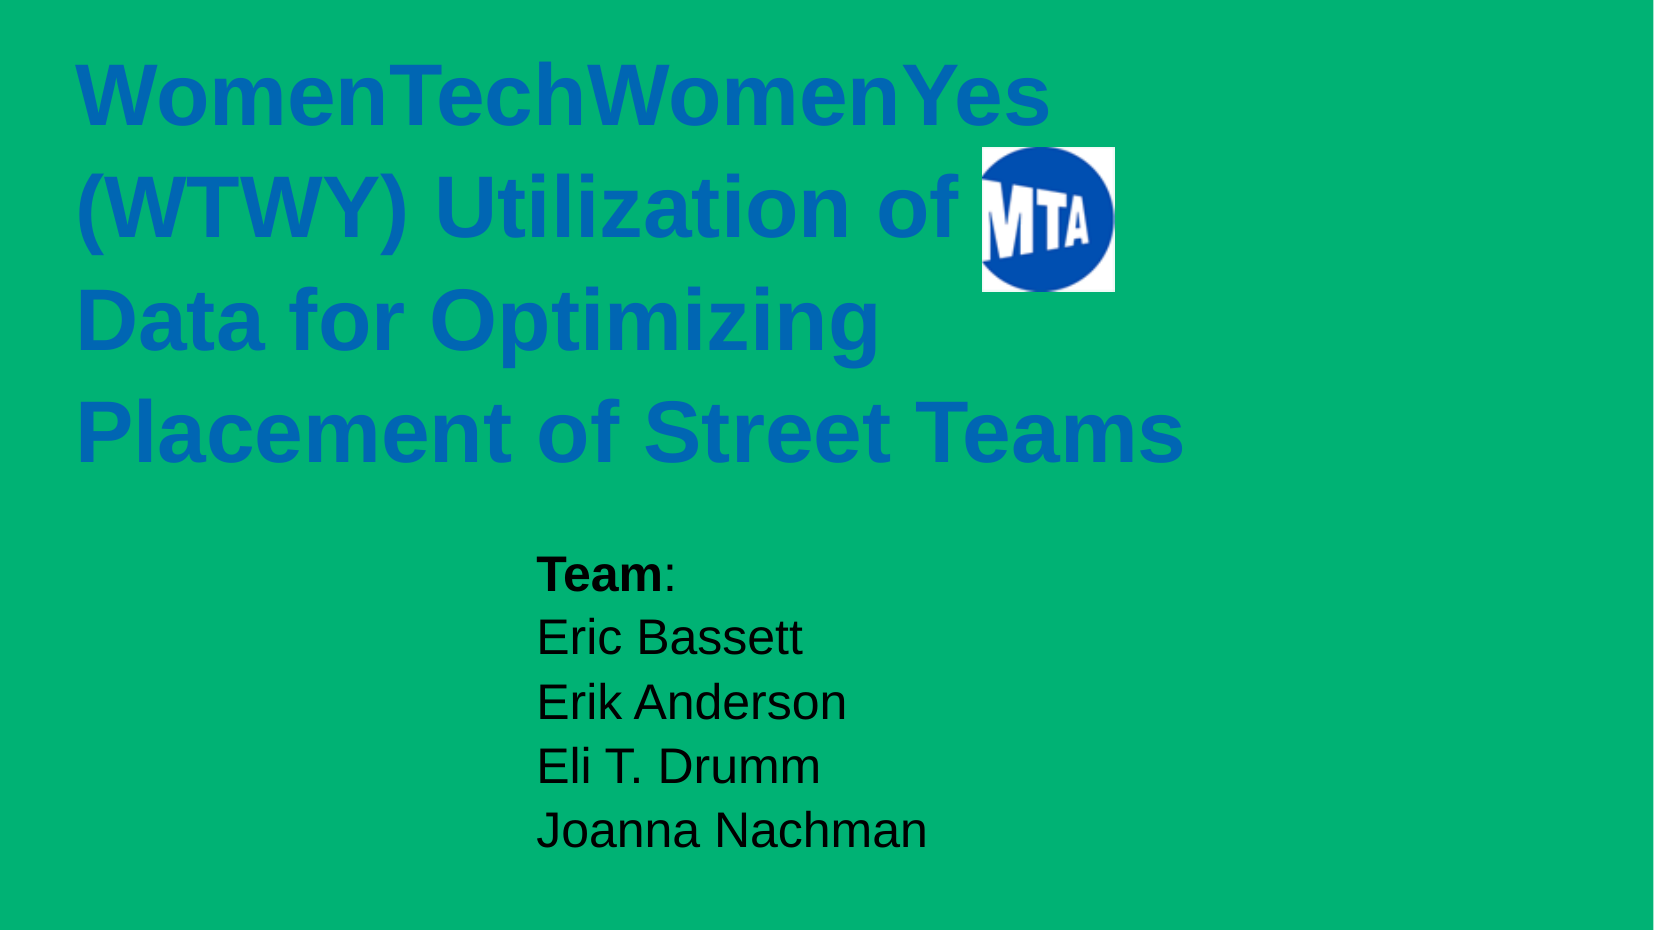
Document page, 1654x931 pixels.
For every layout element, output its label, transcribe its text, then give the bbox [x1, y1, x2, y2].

picture [982, 147, 1115, 292]
title WomenTechWomenYes (WTWY) Utilization of Data for Optimizing Placement of Street Teams [74, 31, 1197, 481]
subtitle Team: Eric Bassett Erik Anderson Eli T. Drumm Joanna Nachman [536, 409, 1141, 931]
